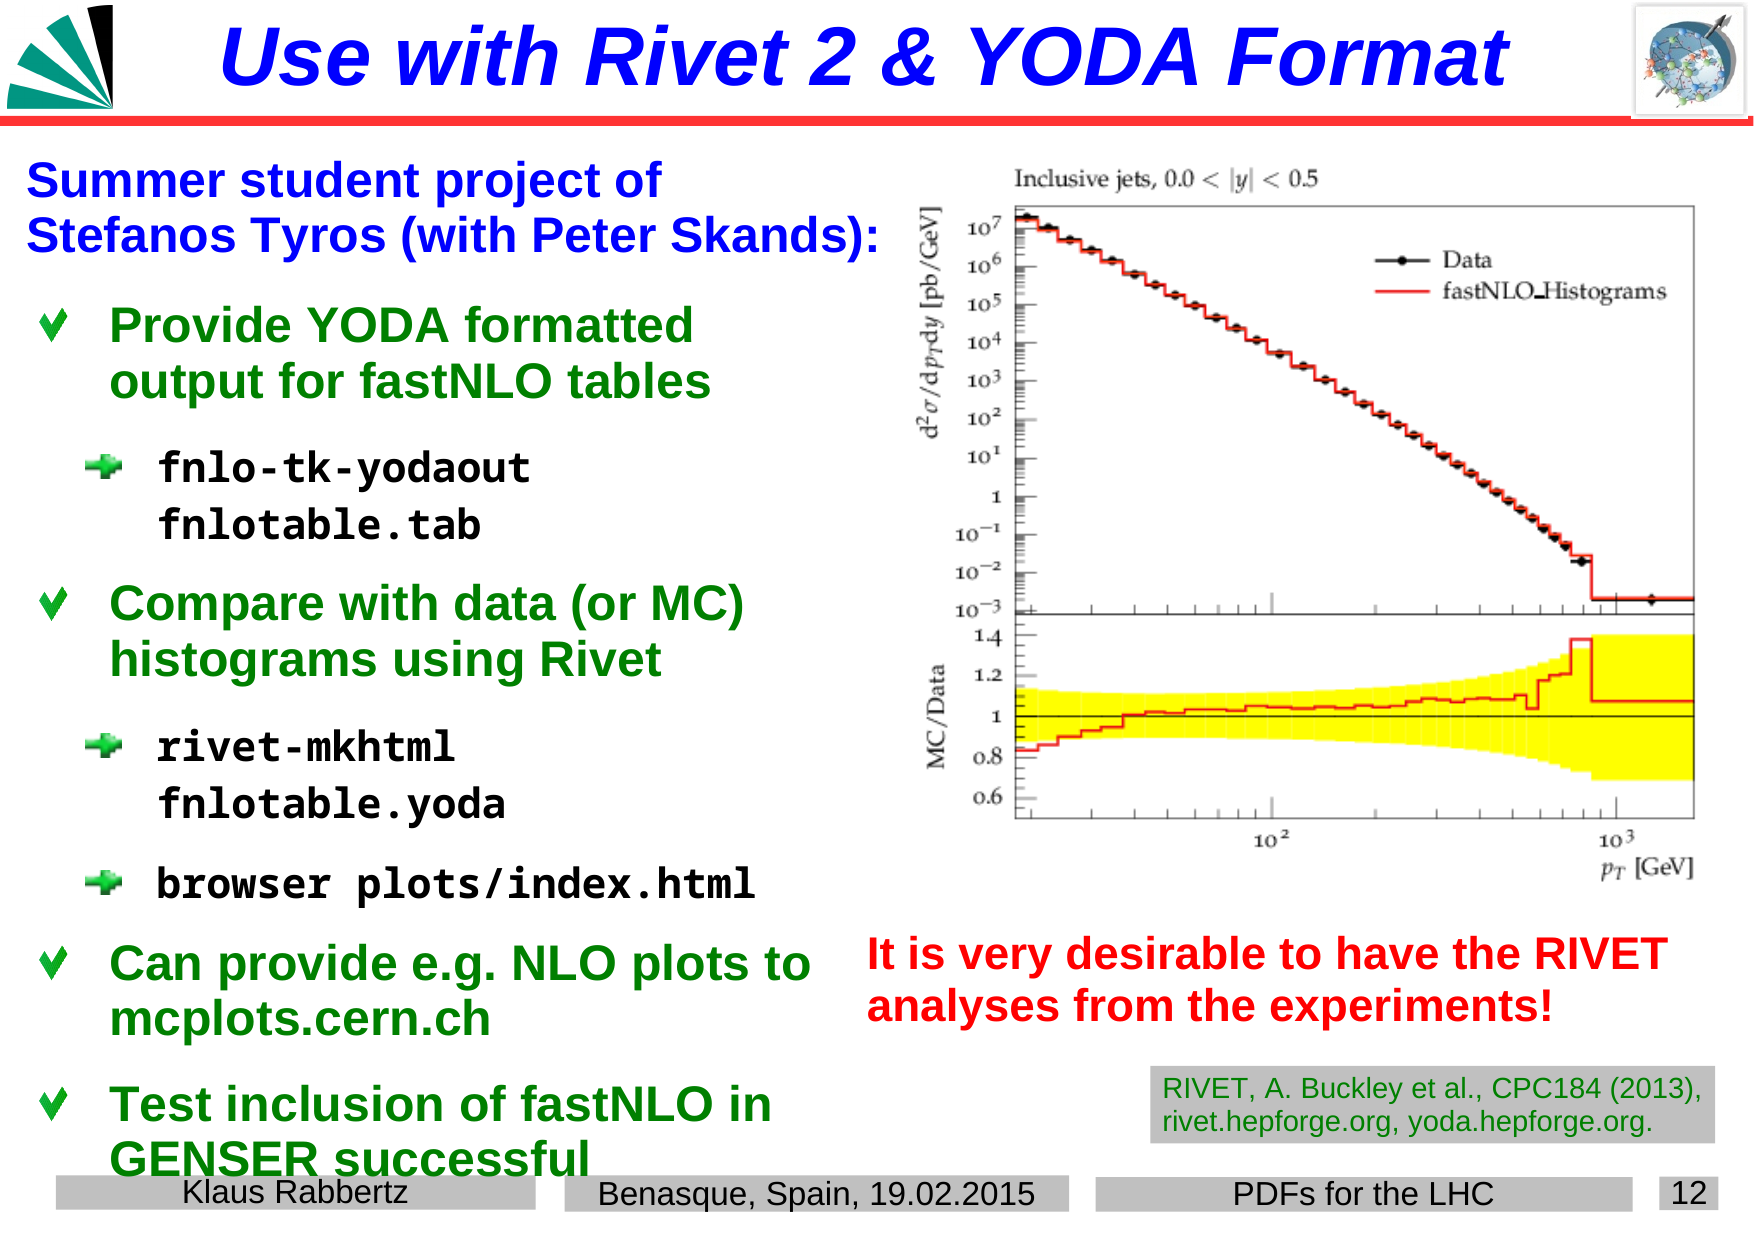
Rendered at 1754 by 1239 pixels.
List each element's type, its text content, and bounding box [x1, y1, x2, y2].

text_box It is very desirable to have the RIVET analyses from the experiments! [855, 922, 1681, 1037]
picture [1631, 2, 1748, 119]
picture [7, 5, 113, 110]
title Use with Rivet 2 & YODA Format [123, 0, 1606, 114]
list Provide YODA formatted output for fastNLO tables fnlo-tk-yodaout fnlotable.tab Compare with data (or MC) histograms using Rivet rivet-mkhtml fnlotable.yoda browser plots/index.html Can provide e.g. NLO plots to mcplots.cern.ch Test inclusion of fastNLO in GENSER successful [26, 297, 814, 1033]
list Summer student project of Stefanos Tyros (with Peter Skands): [25, 151, 884, 277]
picture [915, 159, 1721, 887]
text_box RIVET, A. Buckley et al., CPC184 (2013), rivet.hepforge.org, yoda.hepforge.org. [1150, 1065, 1711, 1144]
